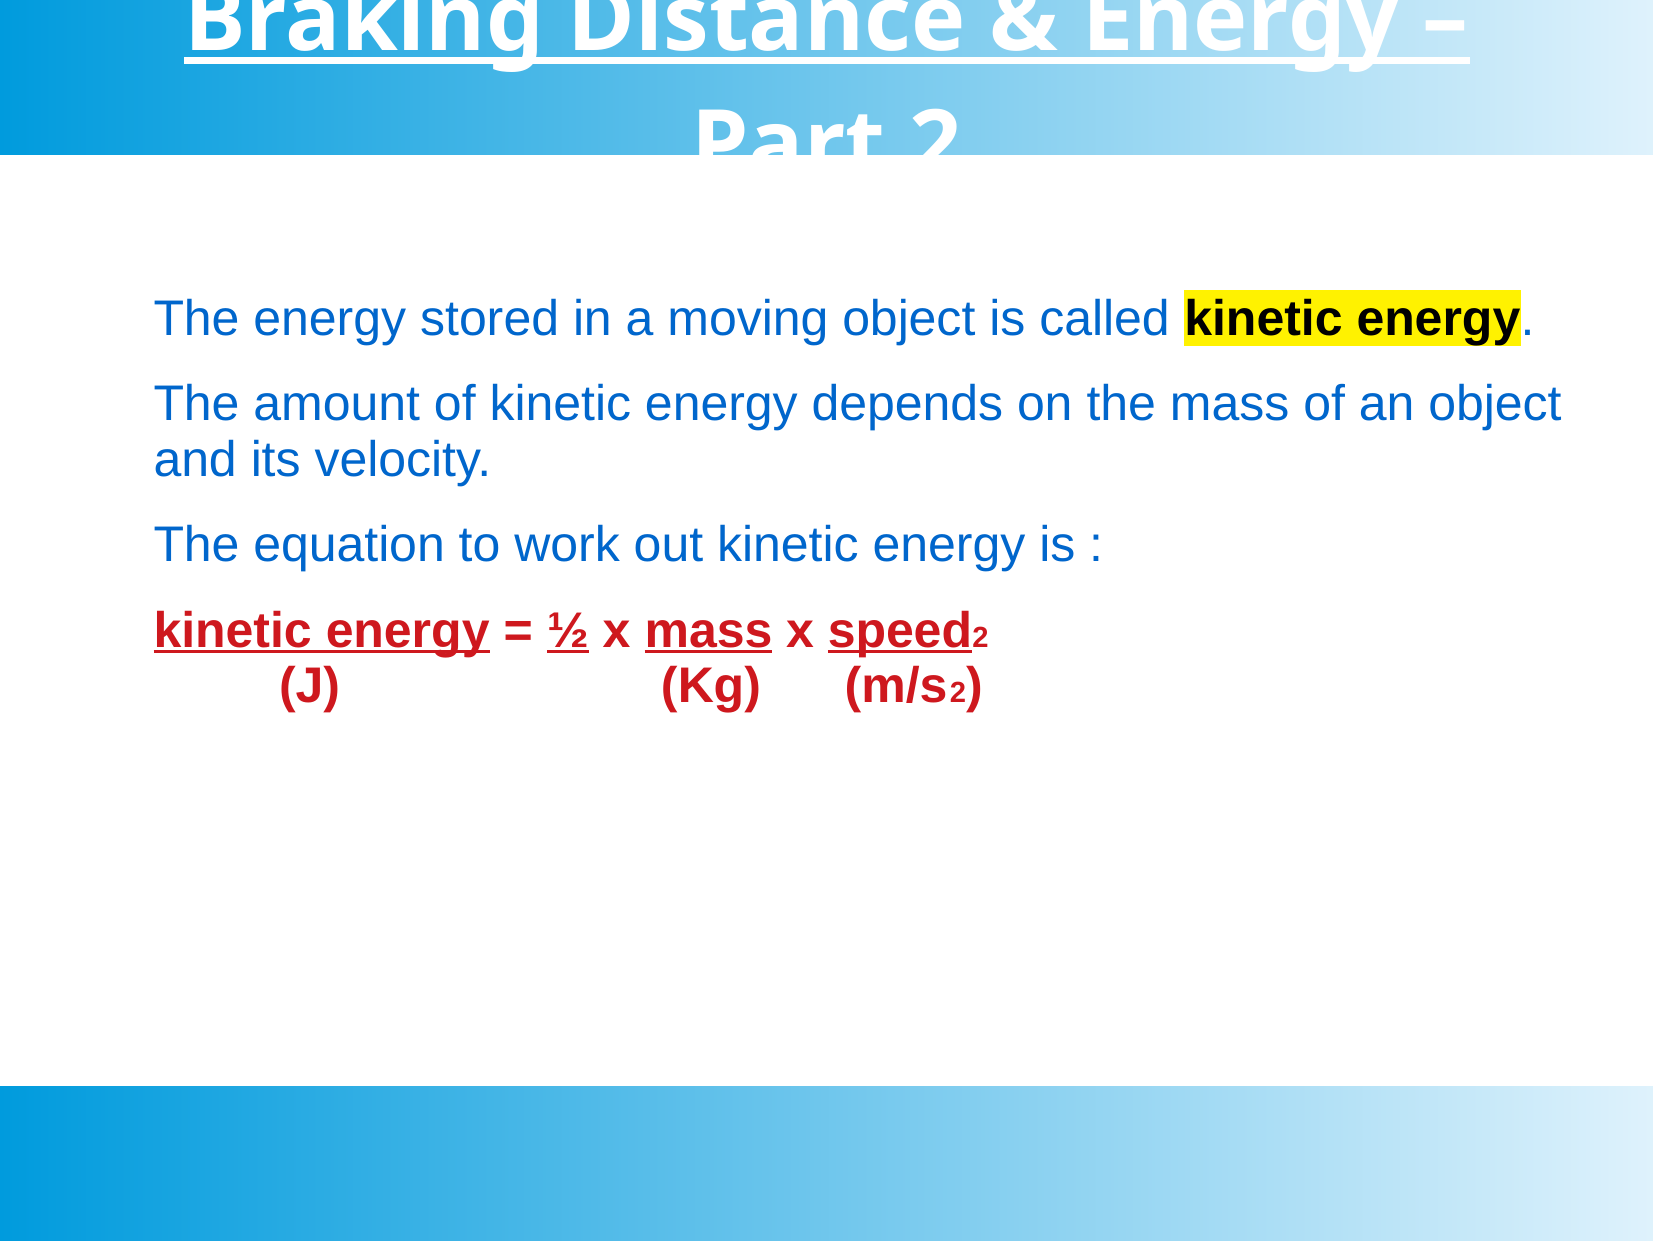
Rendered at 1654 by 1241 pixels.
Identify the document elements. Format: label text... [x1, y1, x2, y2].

list The energy stored in a moving object is called kinetic energy. The amount of kinetic energy depends on the mass of an object and its velocity. The equation to work out kinetic energy is : kinetic energy = ½ x mass x speed2 (J) (Kg) (m/s2) [82, 290, 1571, 1010]
title Braking Distance & Energy – Part 2 [82, 25, 1571, 130]
